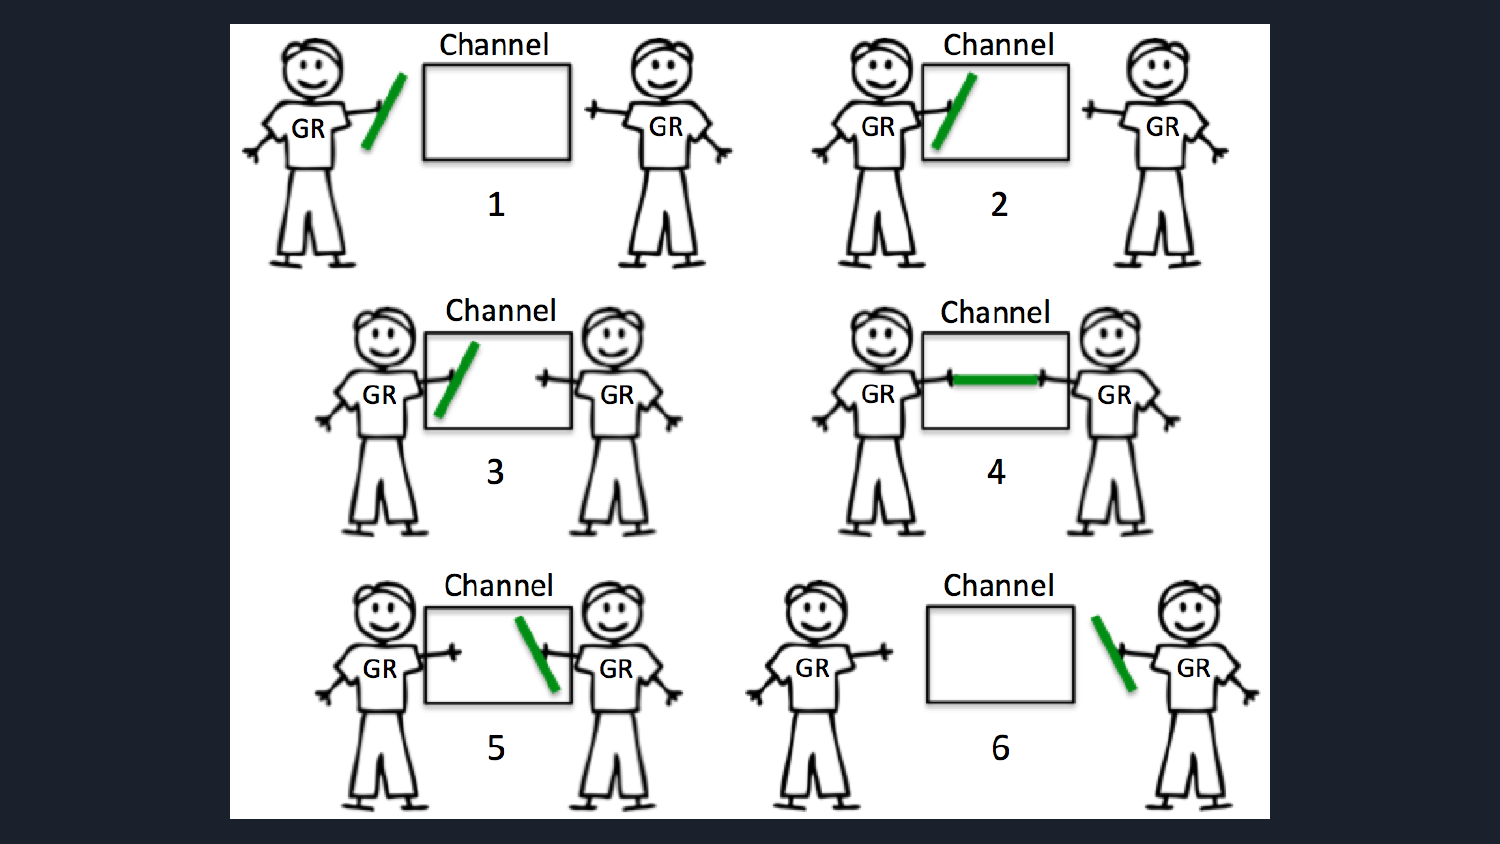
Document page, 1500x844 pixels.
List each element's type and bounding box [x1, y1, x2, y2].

picture [230, 24, 1270, 819]
